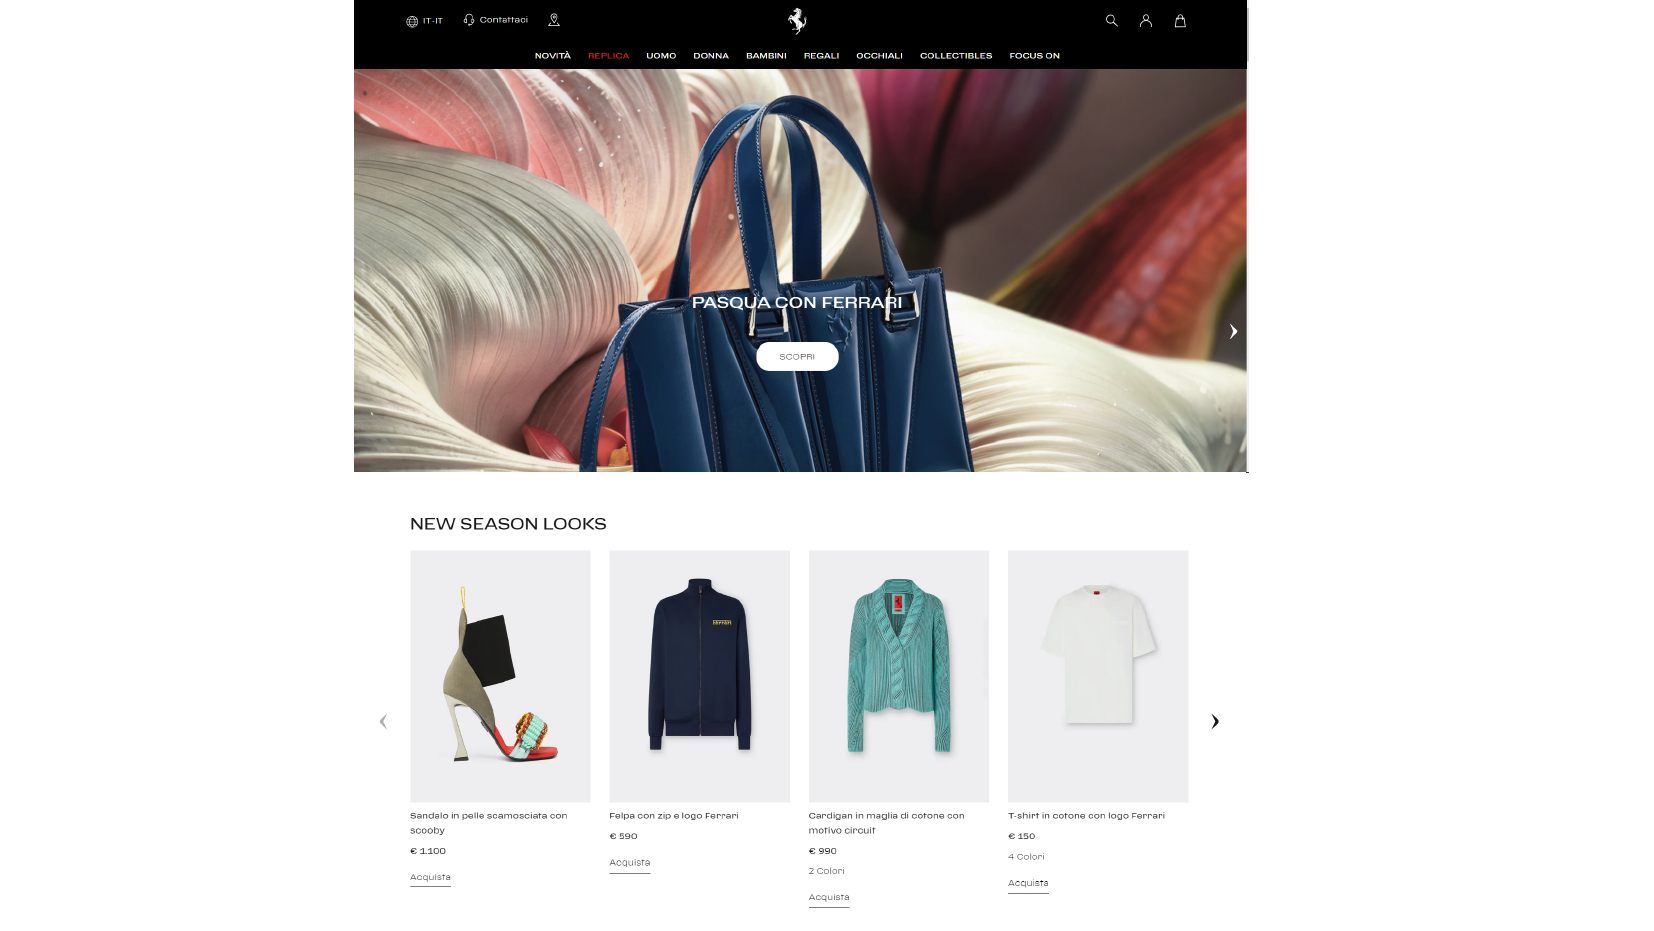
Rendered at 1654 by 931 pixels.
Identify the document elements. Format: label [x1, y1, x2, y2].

picture [354, 0, 1249, 931]
